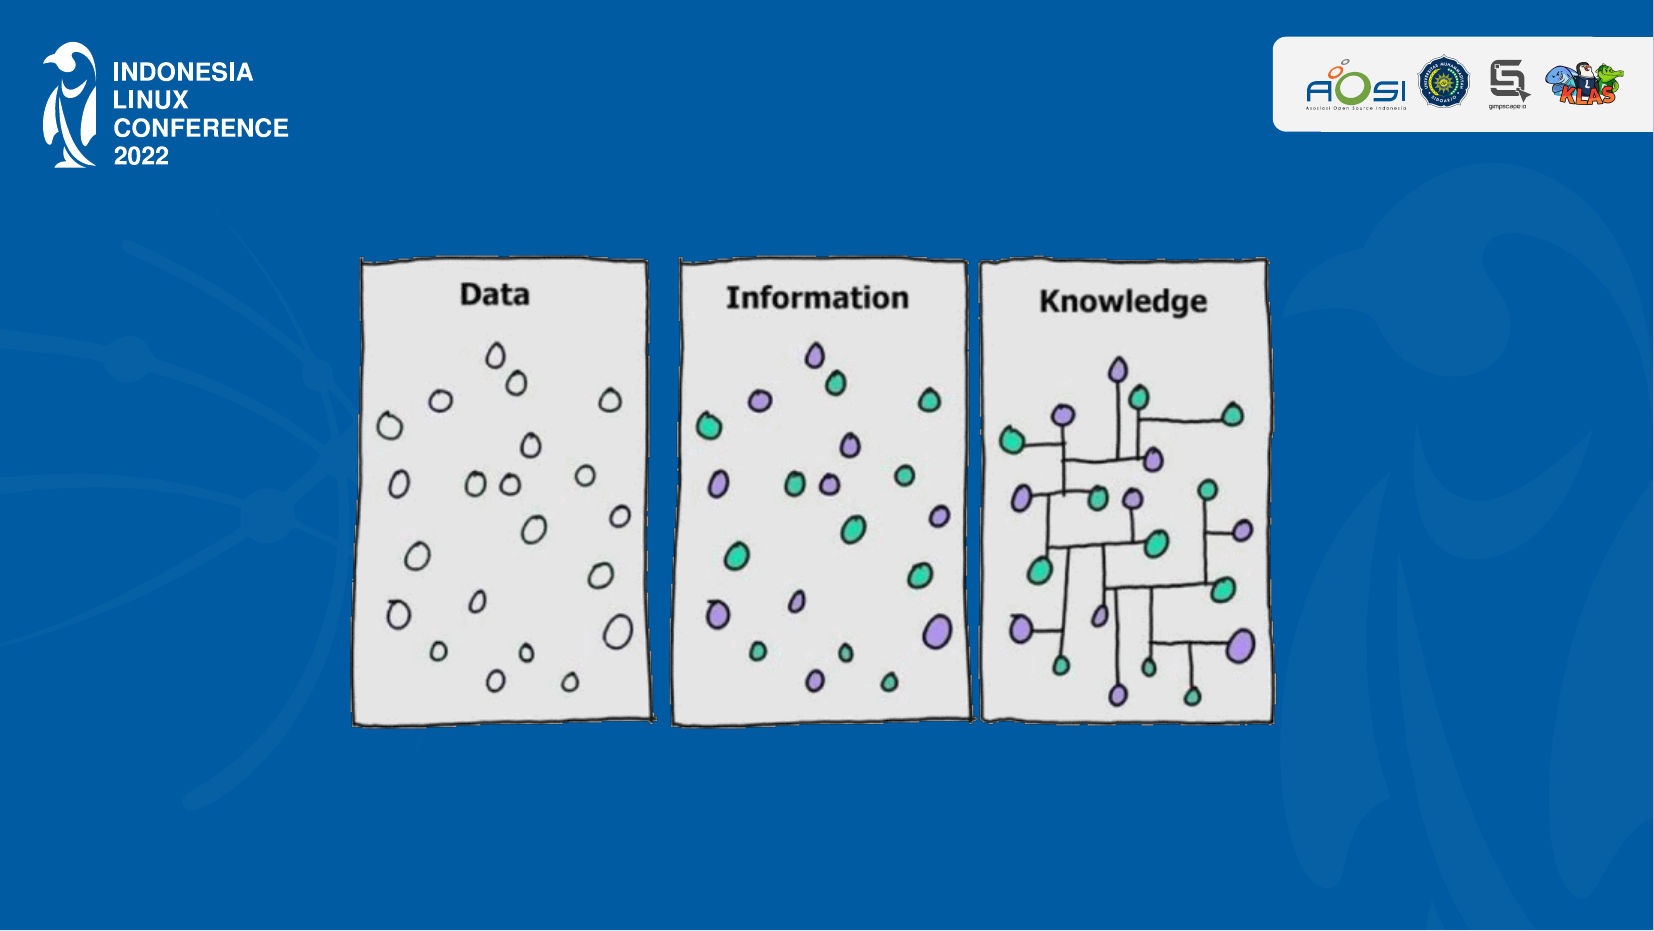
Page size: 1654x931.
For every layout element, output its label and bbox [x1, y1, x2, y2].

picture [1545, 62, 1624, 105]
picture [337, 236, 1281, 751]
picture [1417, 54, 1471, 108]
